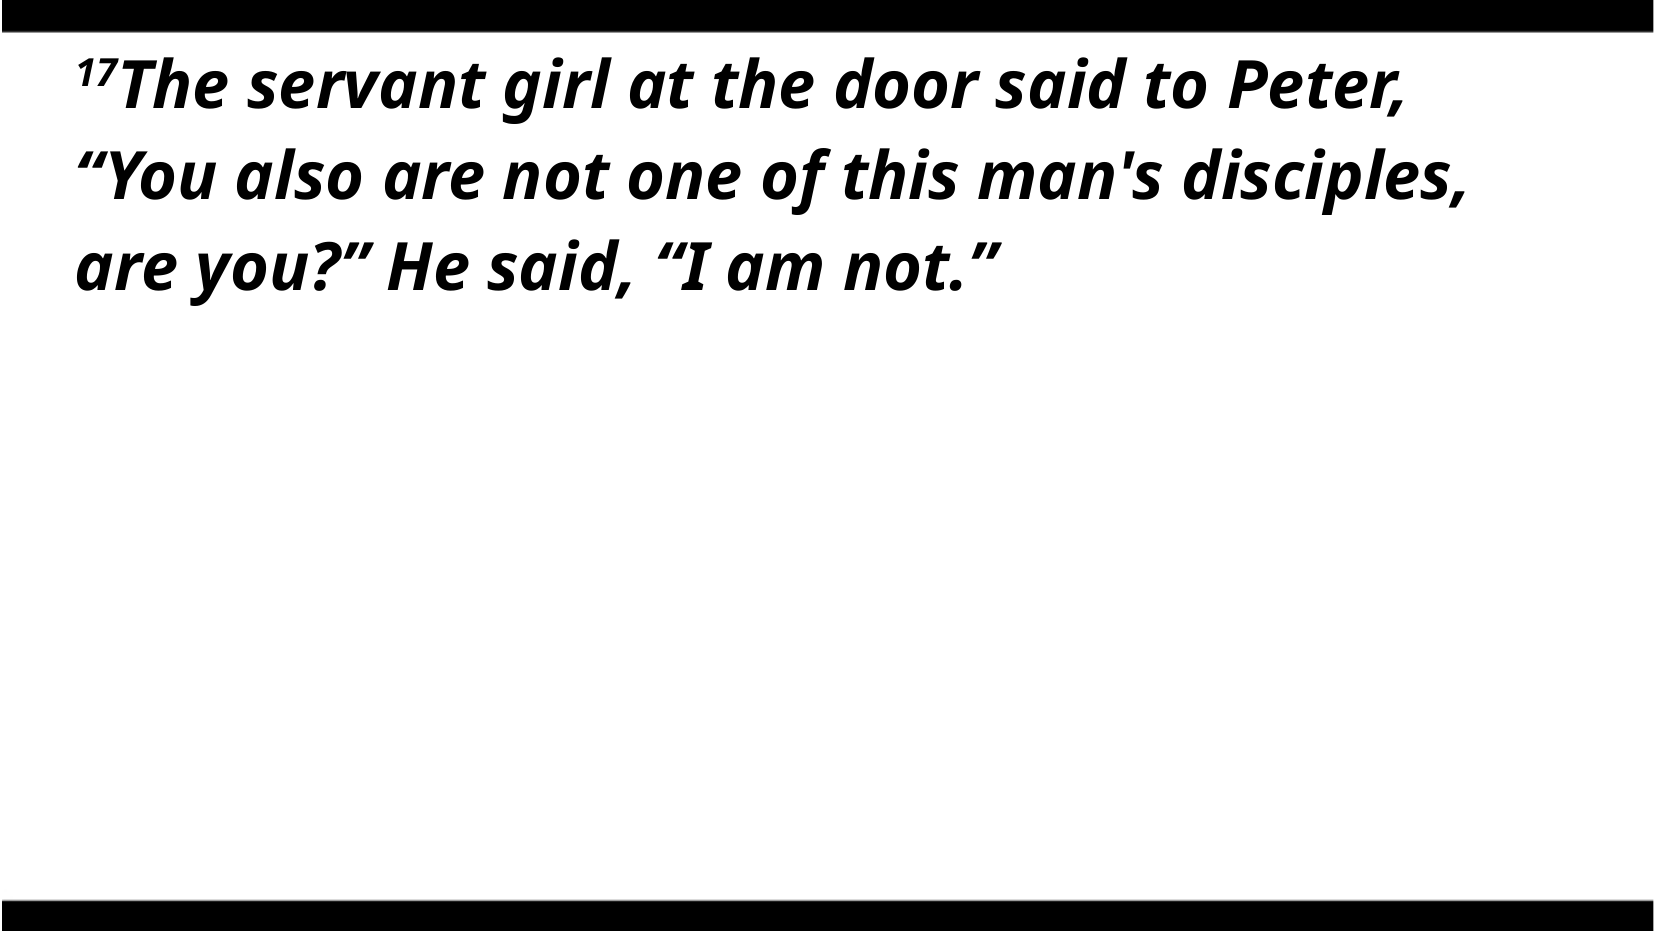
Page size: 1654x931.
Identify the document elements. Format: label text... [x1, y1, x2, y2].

picture [2, 0, 1654, 931]
text_box 17The servant girl at the door said to Peter, “You also are not one of this man's disciples, are you?” He said, “I am not.” [60, 30, 1561, 312]
